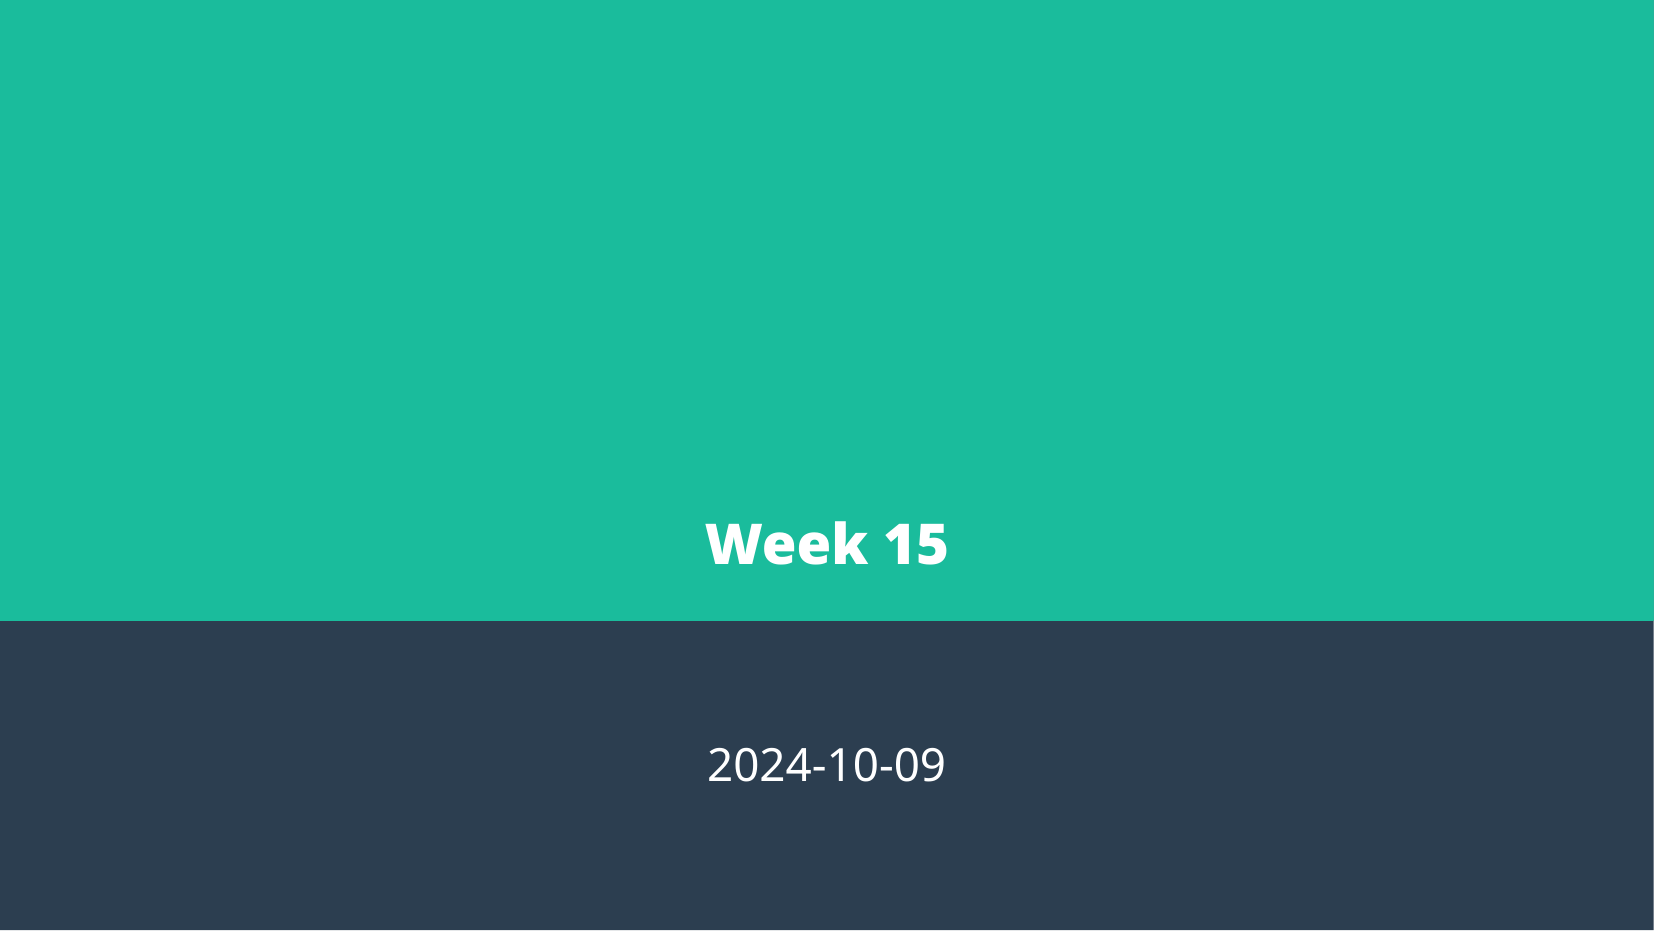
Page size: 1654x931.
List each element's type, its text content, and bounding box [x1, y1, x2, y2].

title Week 15 [59, 465, 1595, 583]
subtitle 2024-10-09 [59, 642, 1595, 886]
